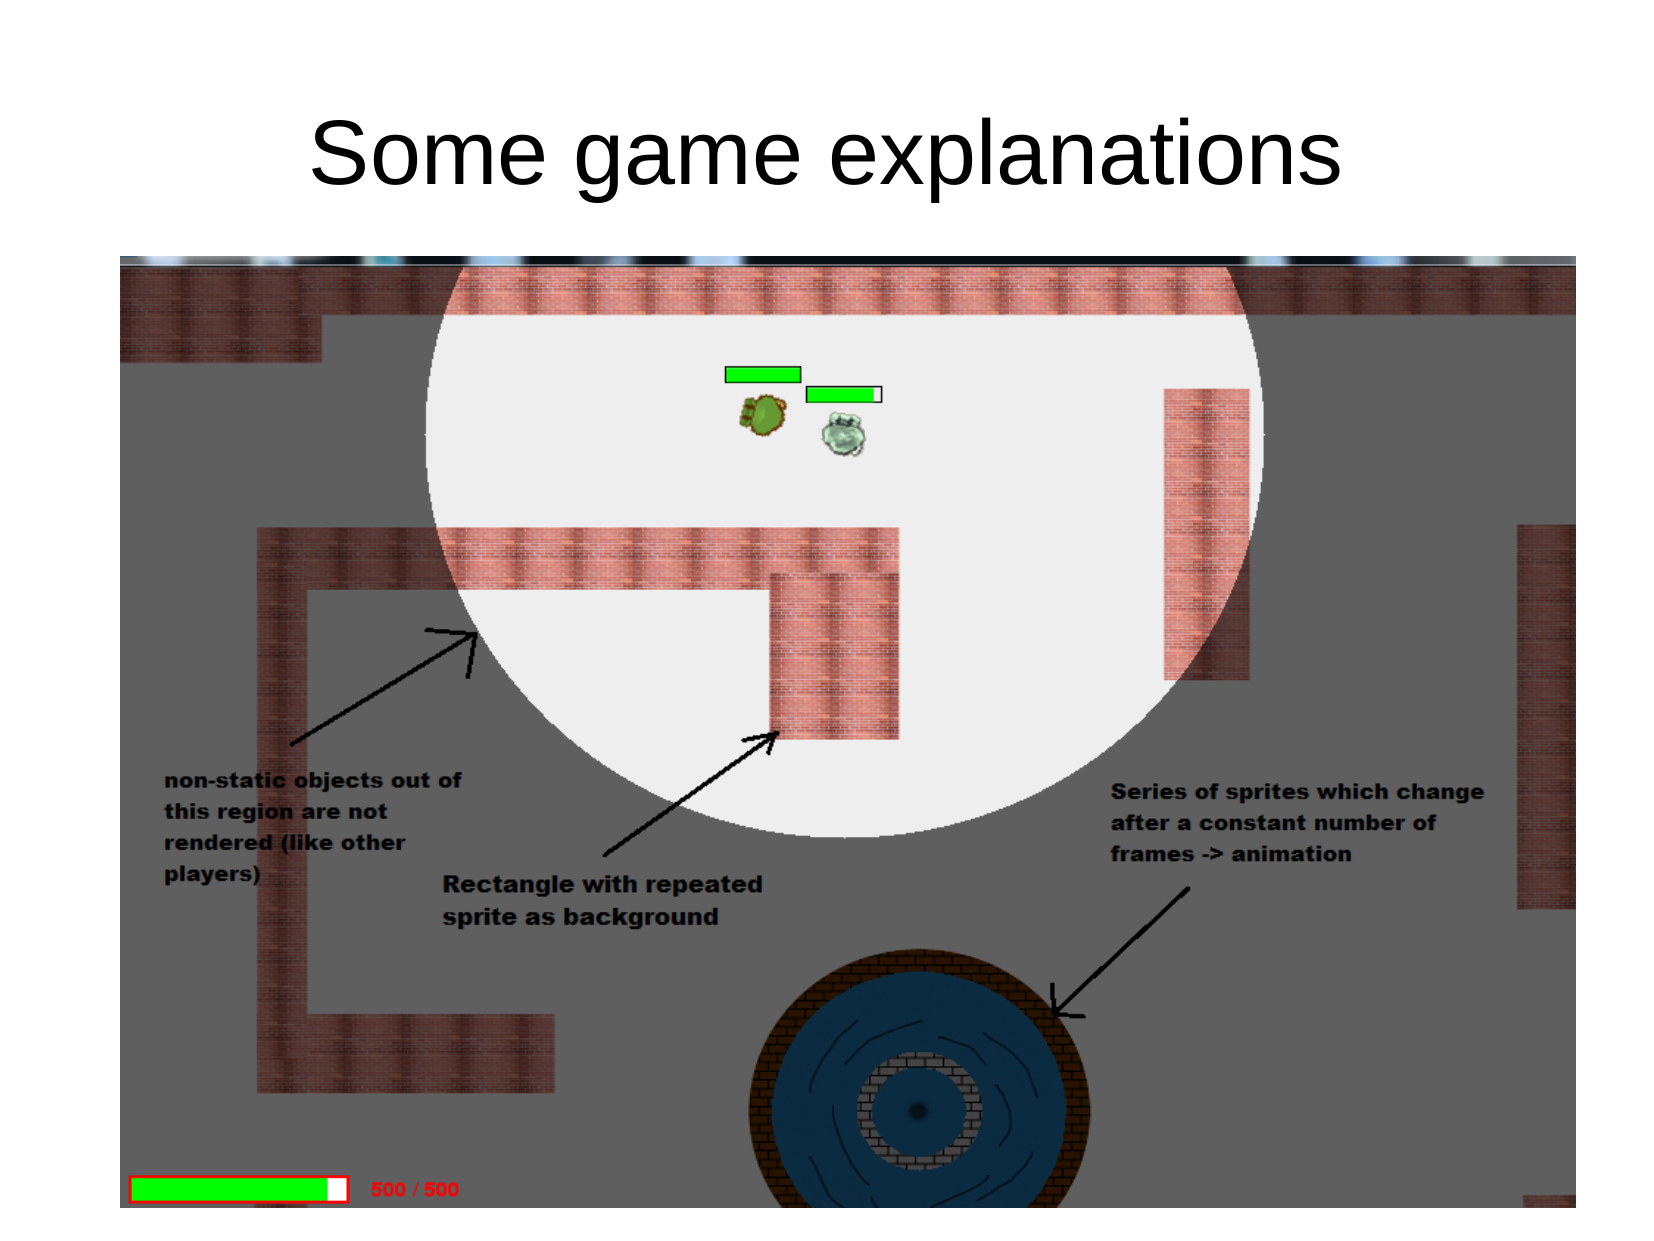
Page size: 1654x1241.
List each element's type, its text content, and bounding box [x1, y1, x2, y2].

title Some game explanations [82, 49, 1571, 257]
picture [120, 256, 1576, 1208]
